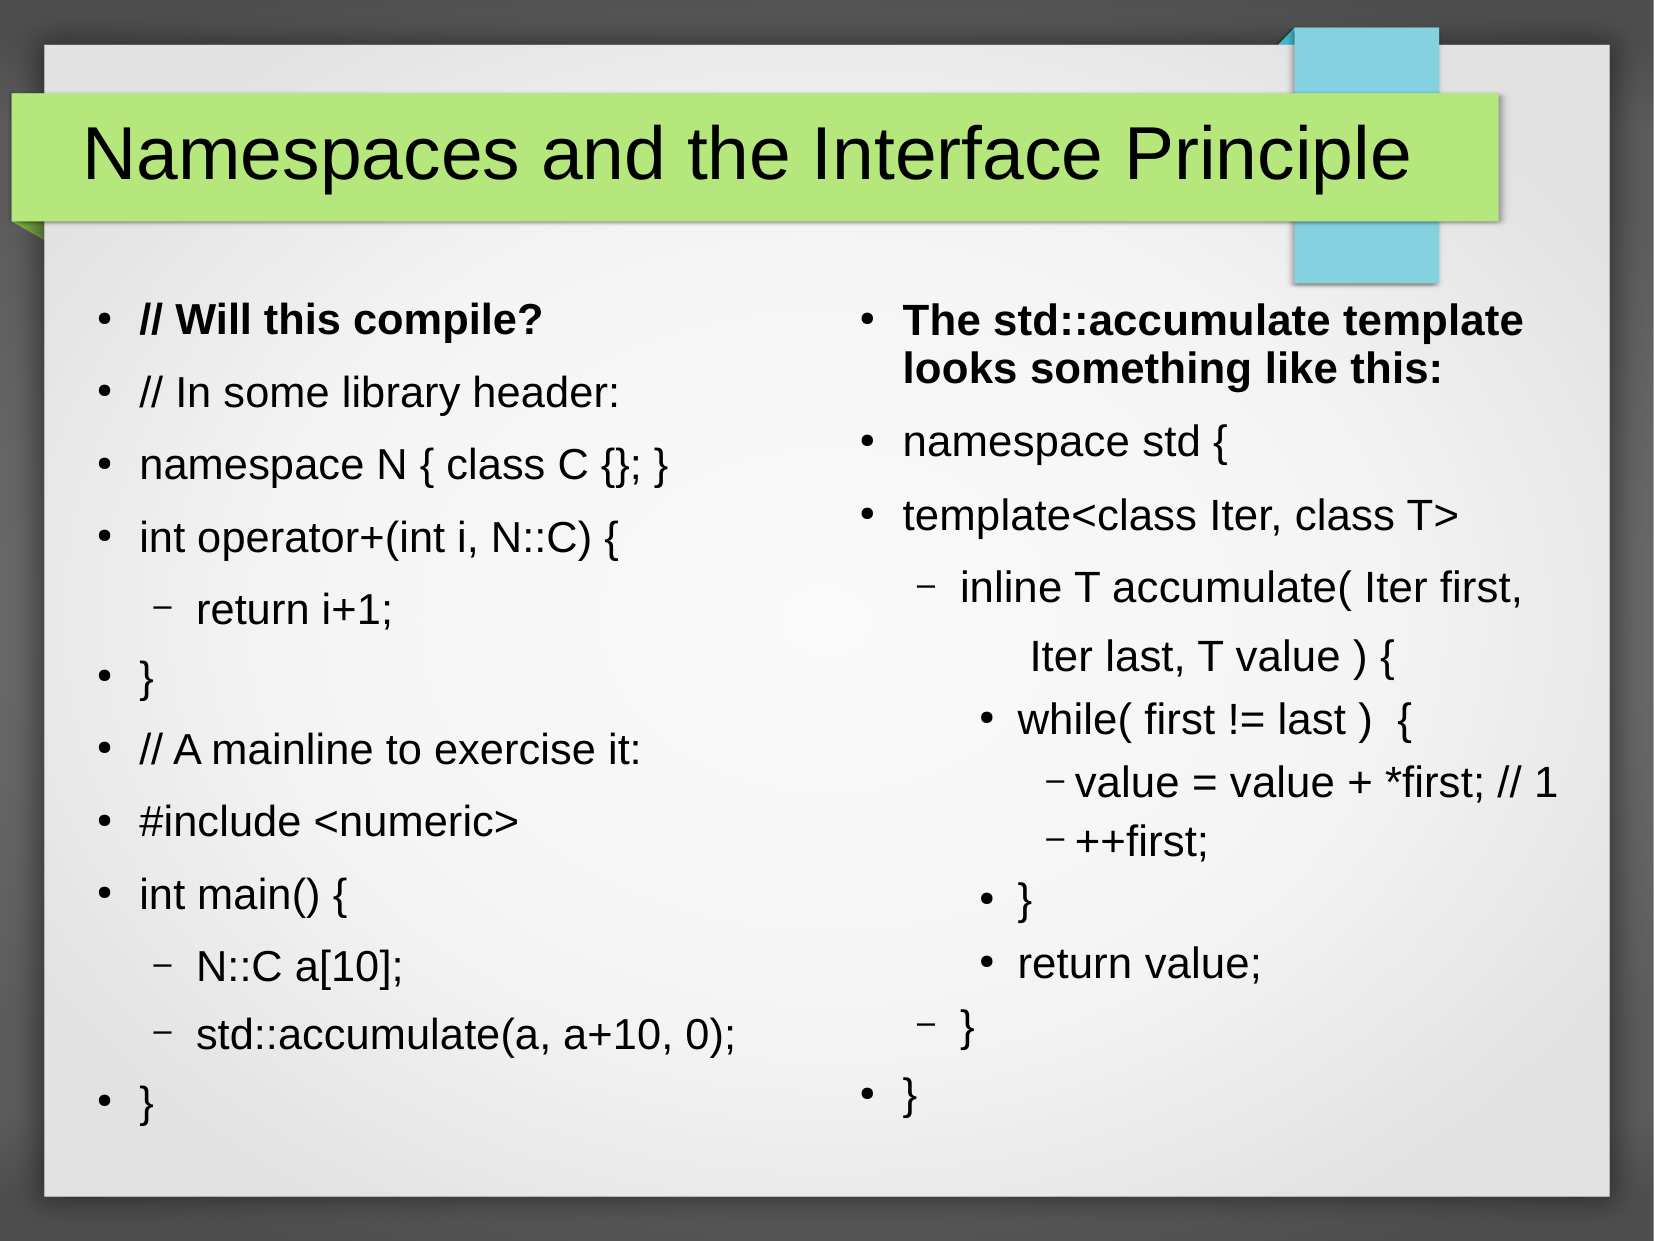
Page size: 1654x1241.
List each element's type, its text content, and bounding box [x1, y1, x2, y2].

list The std::accumulate template looks something like this: namespace std { template<class Iter, class T> inline T accumulate( Iter first, Iter last, T value ) { while( first != last ) { value = value + *first; // 1 ++first; } return value; } } [845, 295, 1572, 1130]
title Namespaces and the Interface Principle [82, 69, 1465, 238]
picture [0, 0, 1654, 1241]
list // Will this compile? // In some library header: namespace N { class C {}; } int operator+(int i, N::C) { return i+1; } // A mainline to exercise it: #include <numeric> int main() { N::C a[10]; std::accumulate(a, a+10, 0); } [82, 295, 809, 1130]
